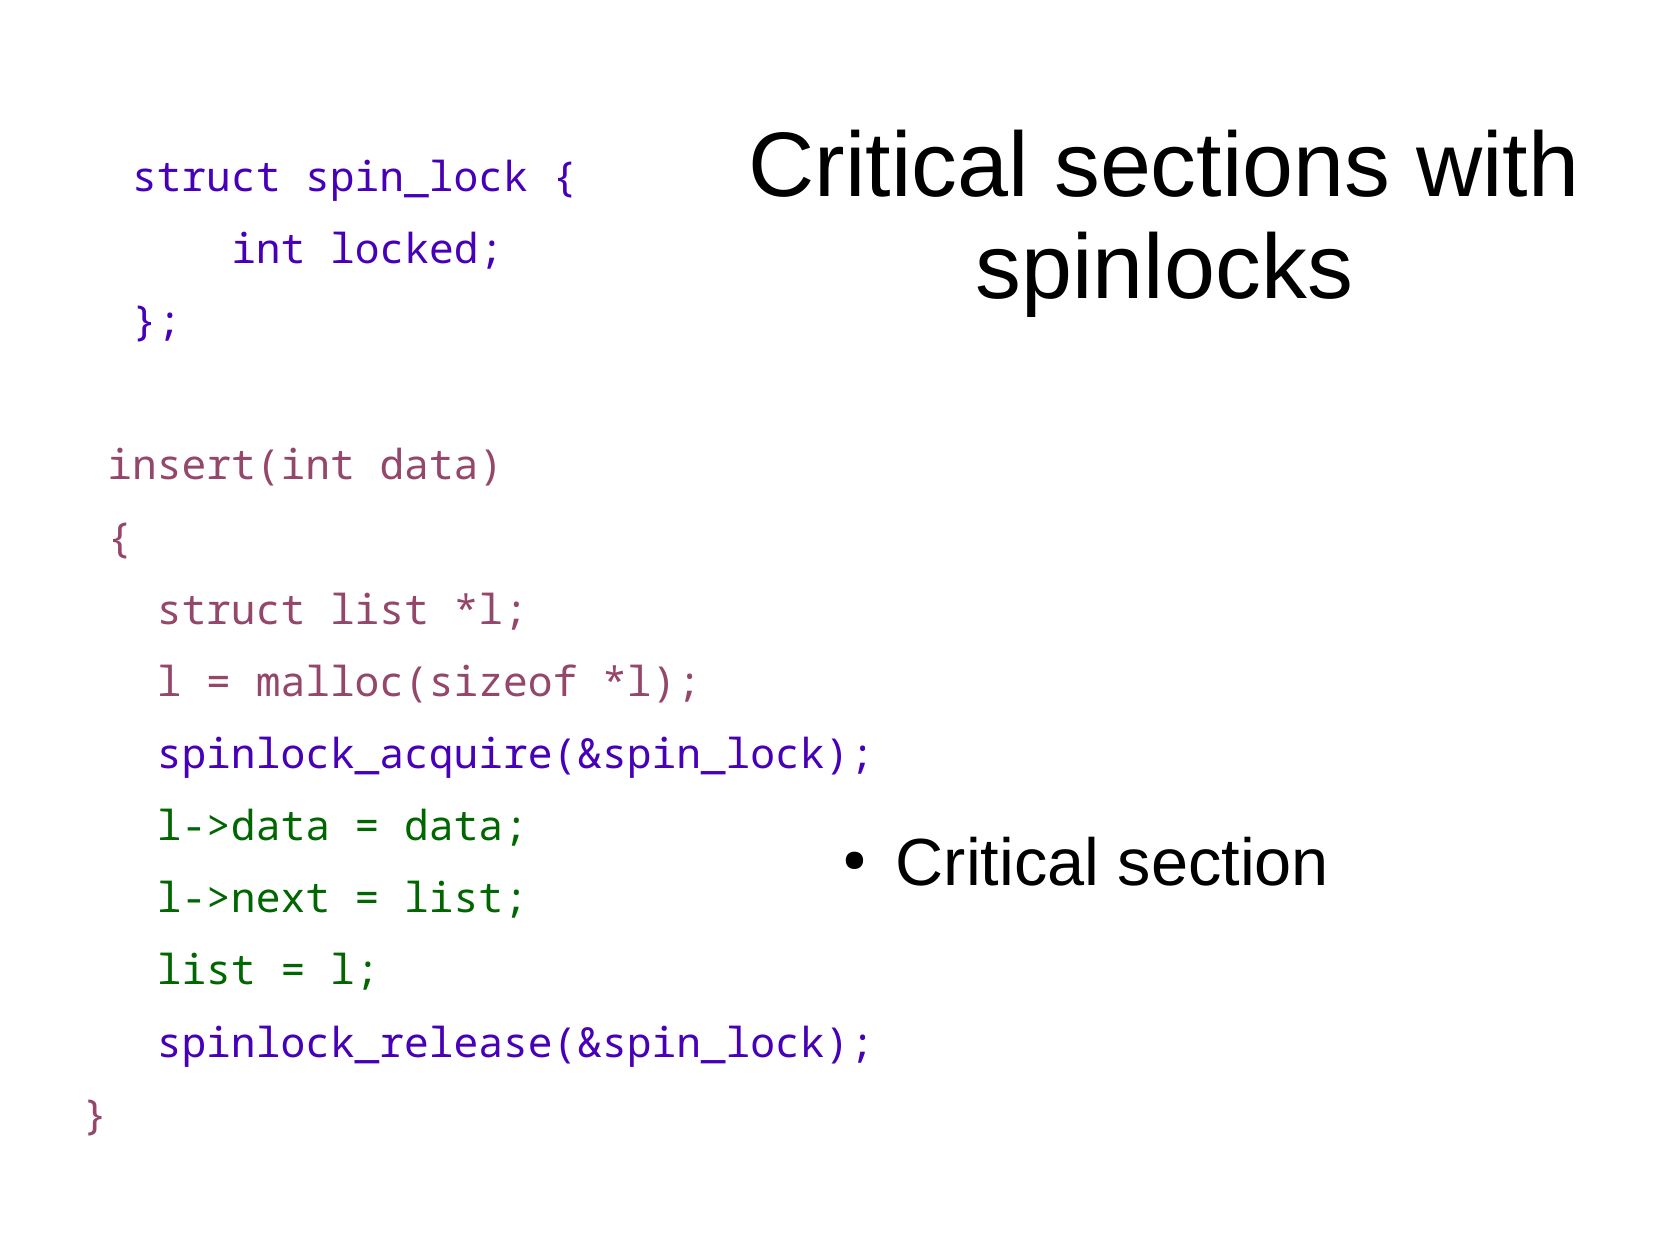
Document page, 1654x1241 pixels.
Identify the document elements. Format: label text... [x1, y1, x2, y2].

title Critical sections with spinlocks [716, 112, 1613, 320]
list struct spin_lock { int locked; }; insert(int data) { struct list *l; l = malloc(sizeof *l); spinlock_acquire(&spin_lock); l->data = data; l->next = list; list = l; spinlock_release(&spin_lock); } [82, 75, 1571, 1163]
list Critical section [825, 825, 1571, 976]
